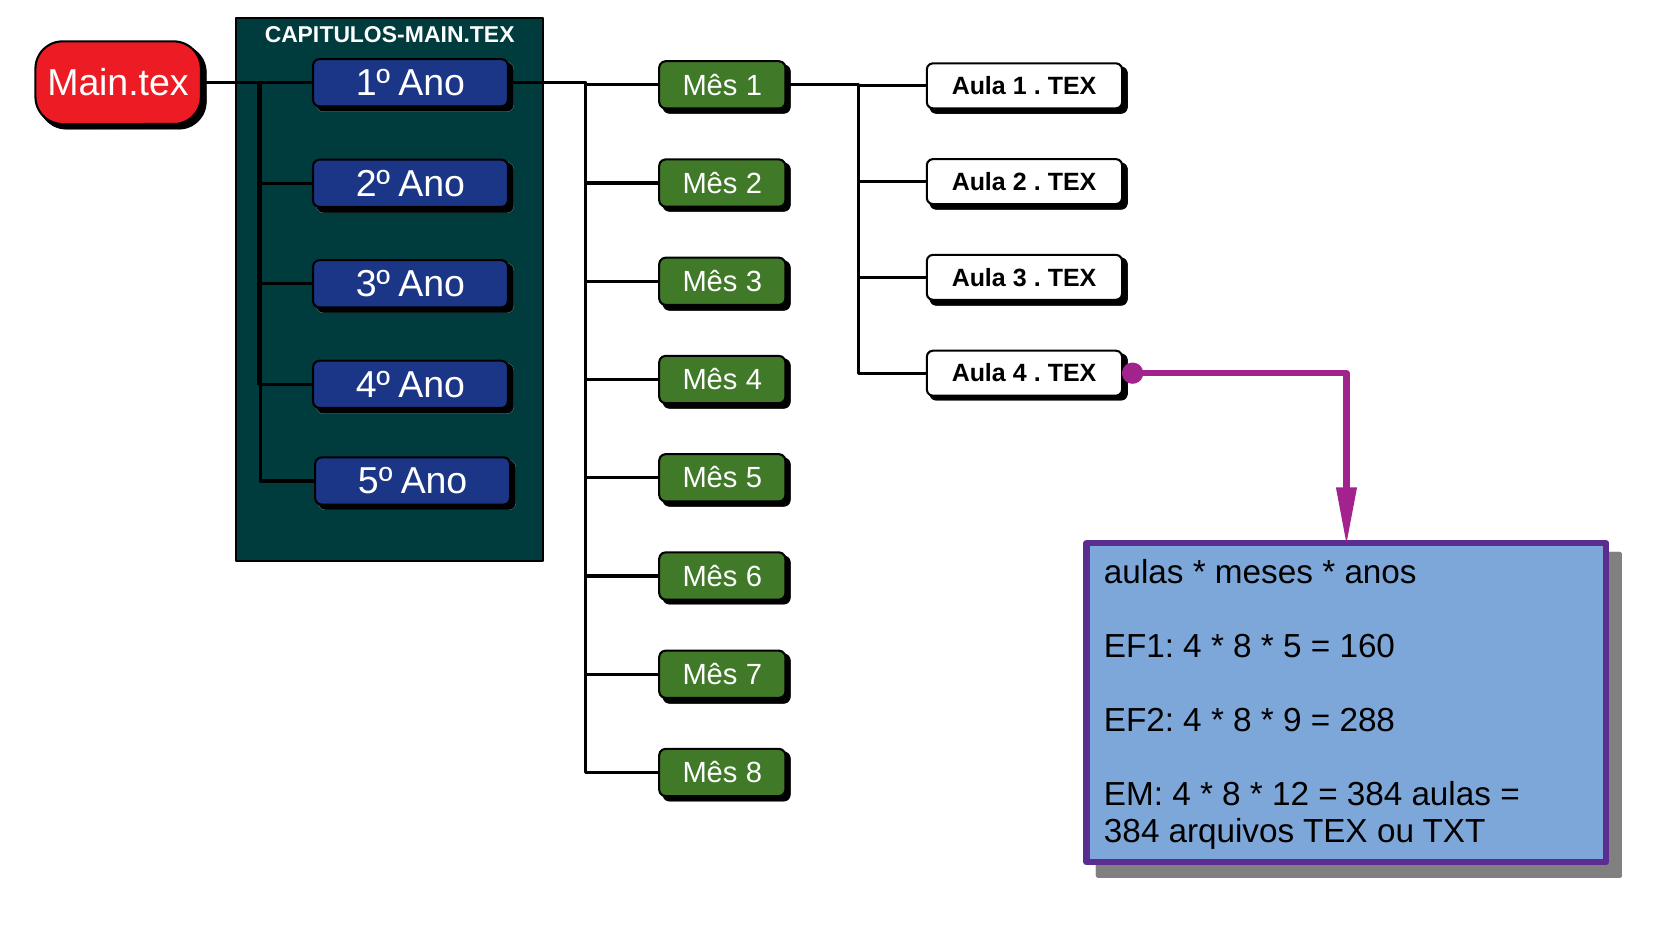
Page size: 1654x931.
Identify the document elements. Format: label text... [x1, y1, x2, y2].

text_box 3º Ano [312, 260, 508, 308]
text_box 2º Ano [312, 159, 508, 207]
text_box CAPITULOS-MAIN.TEX [236, 17, 544, 81]
text_box aulas * meses * anos EF1: 4 * 8 * 5 = 160 EF2: 4 * 8 * 9 = 288 EM: 4 * 8 * 12 = 384 aulas = 384 arquivos TEX ou TXT [1086, 543, 1607, 863]
text_box Mês 2 [659, 159, 786, 207]
text_box Mês 8 [659, 748, 786, 797]
text_box Aula 4 . TEX [926, 350, 1123, 396]
text_box Mês 1 [659, 61, 786, 109]
text_box Mês 4 [659, 355, 786, 404]
text_box Aula 3 . TEX [926, 254, 1123, 300]
text_box CAPITULOS-MAIN.TEX [236, 84, 544, 562]
text_box Mês 3 [659, 257, 786, 305]
text_box 5º Ano [315, 457, 511, 505]
text_box Mês 6 [659, 552, 786, 600]
text_box Aula 2 . TEX [926, 159, 1123, 205]
text_box 4º Ano [312, 360, 508, 409]
text_box Mês 7 [659, 650, 786, 698]
text_box 1º Ano [312, 59, 508, 107]
text_box Mês 5 [659, 454, 786, 502]
text_box Aula 1 . TEX [926, 63, 1123, 109]
text_box Main.tex [35, 41, 201, 125]
